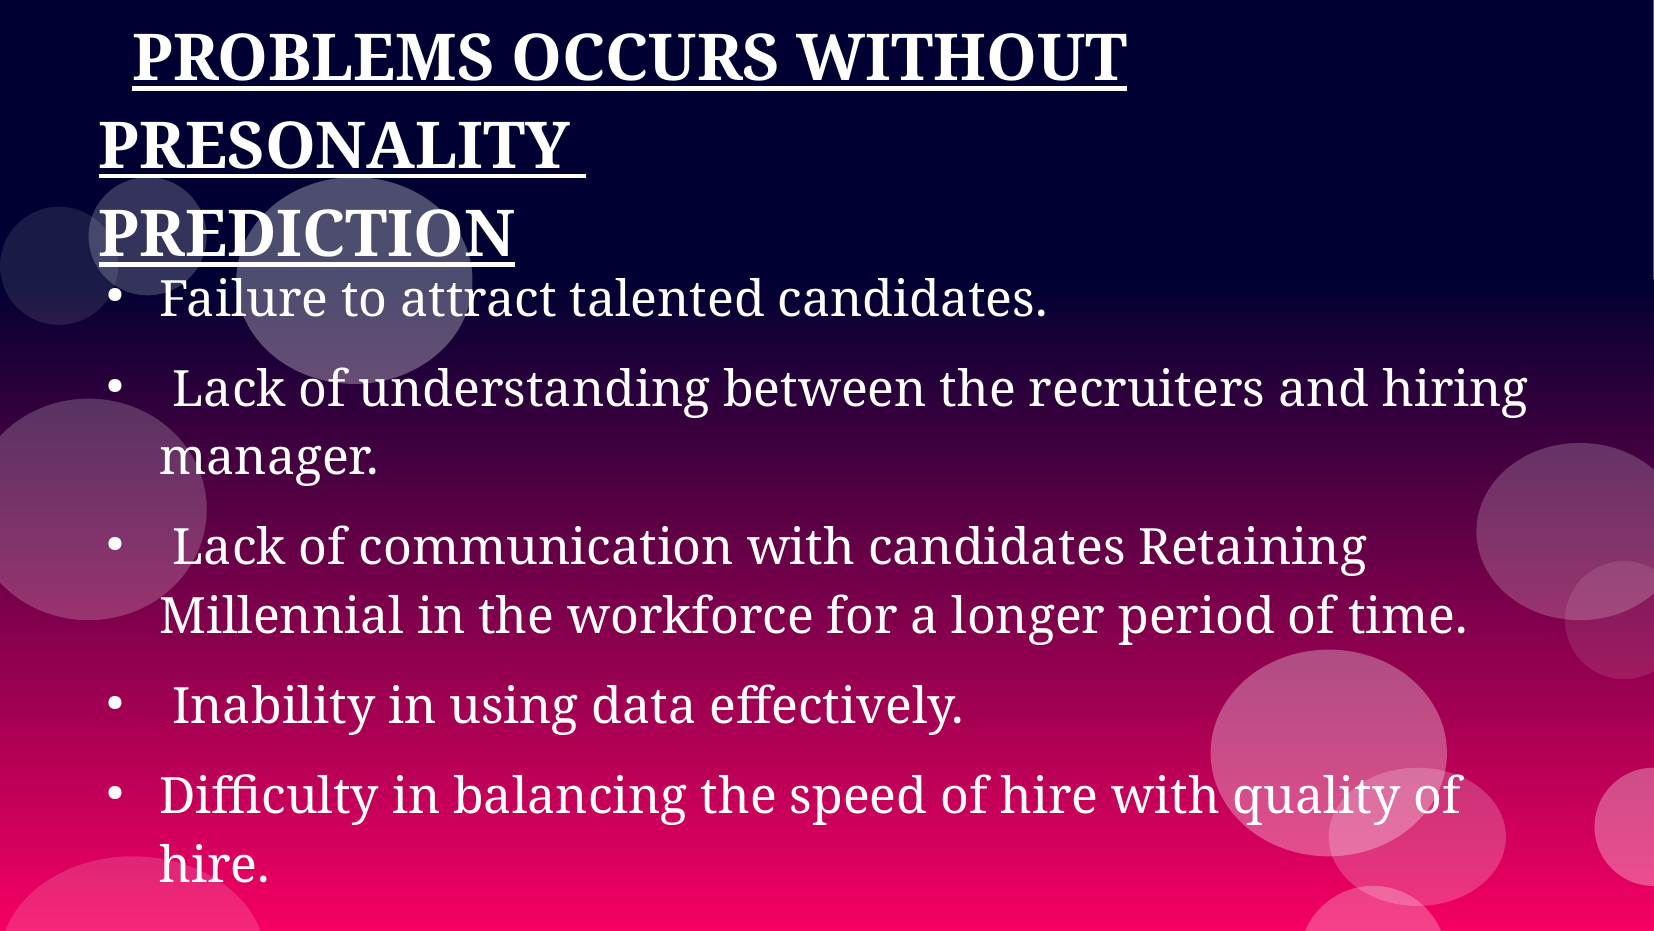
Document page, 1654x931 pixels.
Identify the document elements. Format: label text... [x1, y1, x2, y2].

title PROBLEMS OCCURS WITHOUT PRESONALITY PREDICTION [98, 62, 1576, 226]
list Failure to attract talented candidates. Lack of understanding between the recruiters and hiring manager. Lack of communication with candidates Retaining Millennial in the workforce for a longer period of time. Inability in using data effectively. Difficulty in balancing the speed of hire with quality of hire. Lack of efficiency during the recruitment Process [88, 262, 1565, 788]
